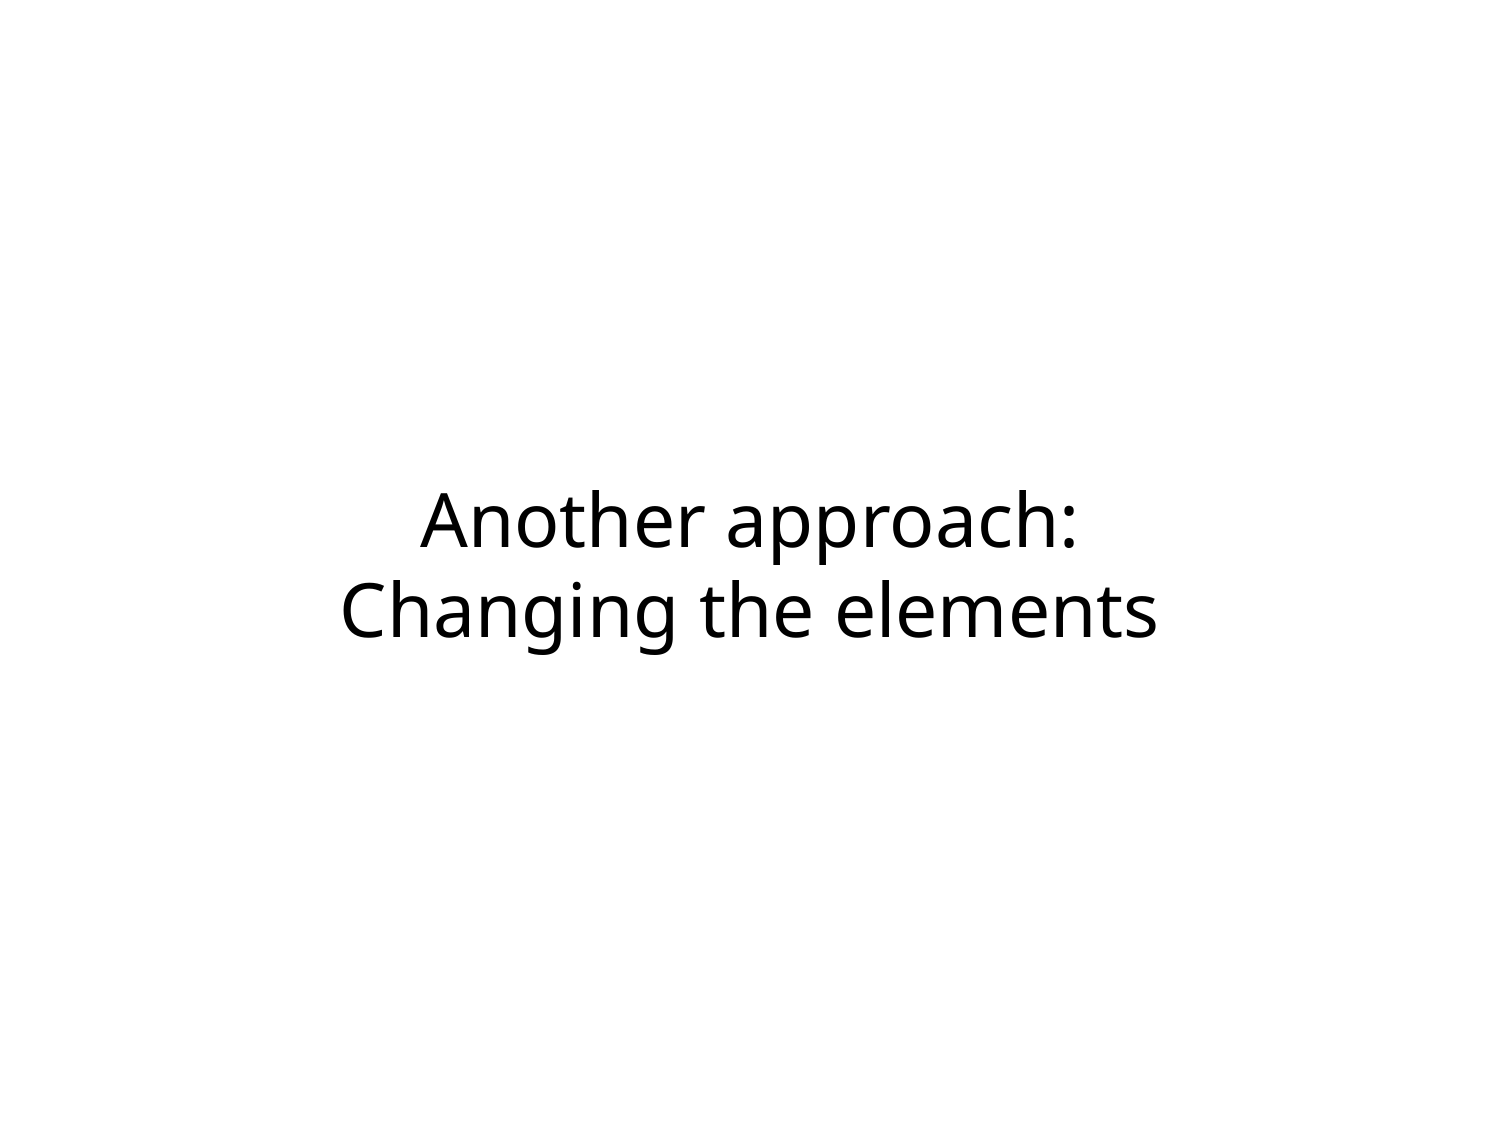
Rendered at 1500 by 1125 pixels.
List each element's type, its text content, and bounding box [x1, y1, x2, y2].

title Another approach: Changing the elements [51, 470, 1449, 655]
